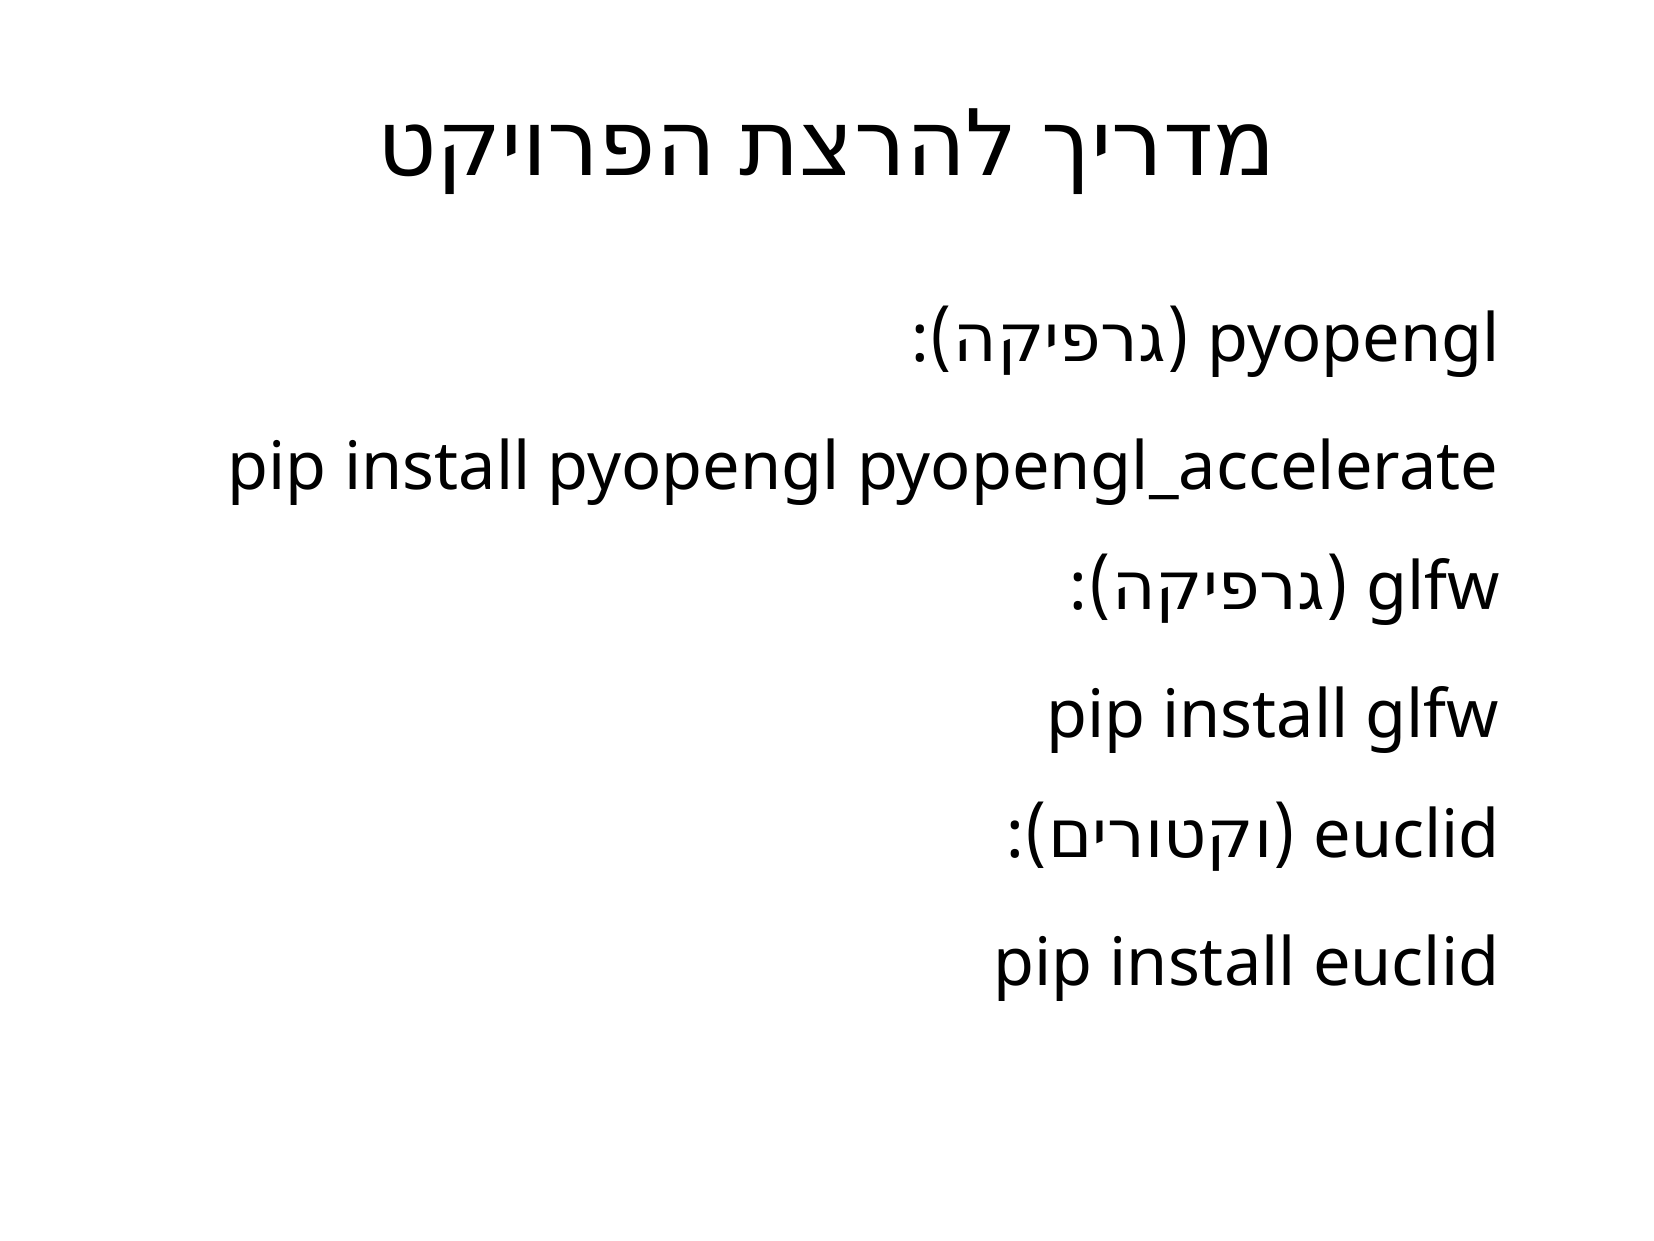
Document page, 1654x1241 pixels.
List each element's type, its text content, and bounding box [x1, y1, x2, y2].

title מדריך להרצת הפרויקט [82, 49, 1571, 257]
list pyopengl (גרפיקה): pip install pyopengl pyopengl_accelerate glfw (גרפיקה): pip install glfw euclid (וקטורים): pip install euclid [82, 290, 1571, 1109]
